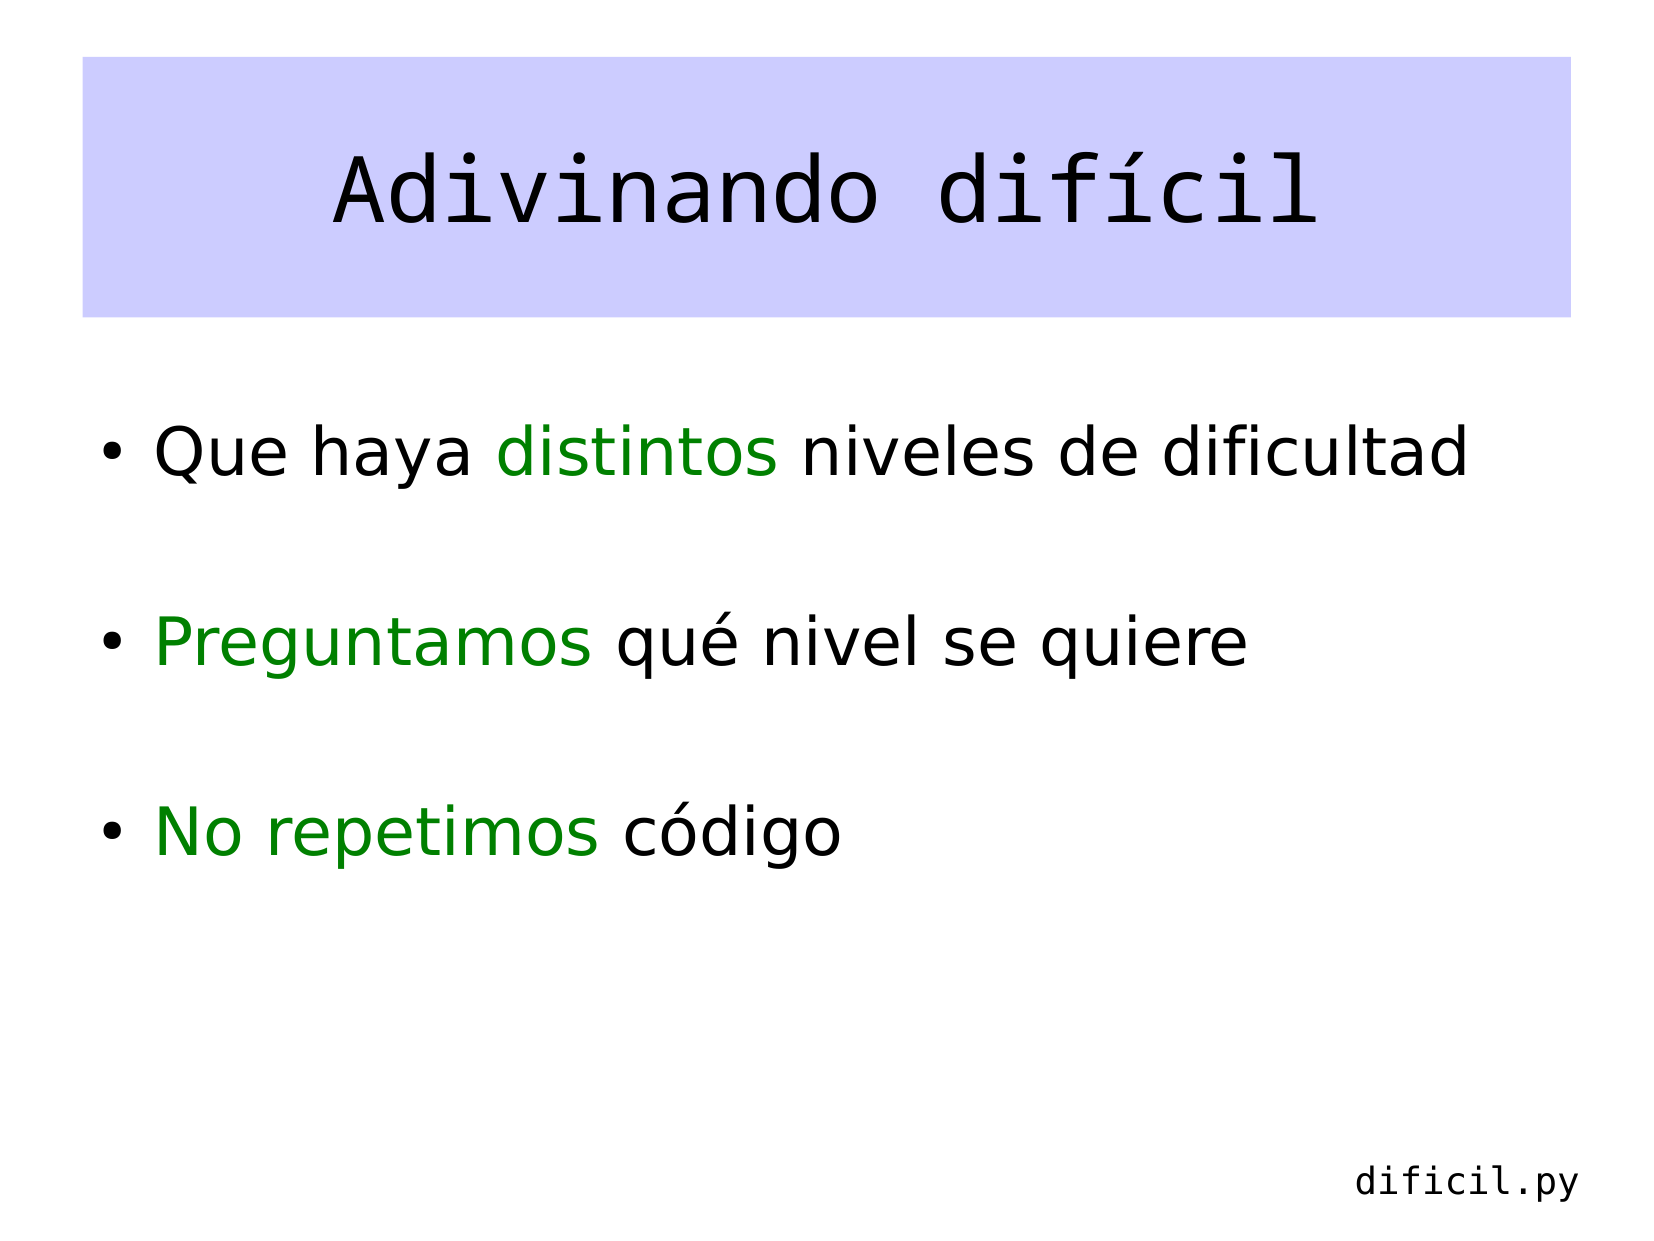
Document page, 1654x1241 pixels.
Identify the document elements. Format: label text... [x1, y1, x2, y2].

text_box dificil.py [1339, 1152, 1596, 1211]
list Que haya distintos niveles de dificultad Preguntamos qué nivel se quiere No repetimos código [82, 413, 1571, 1232]
title Adivinando difícil [82, 56, 1571, 318]
